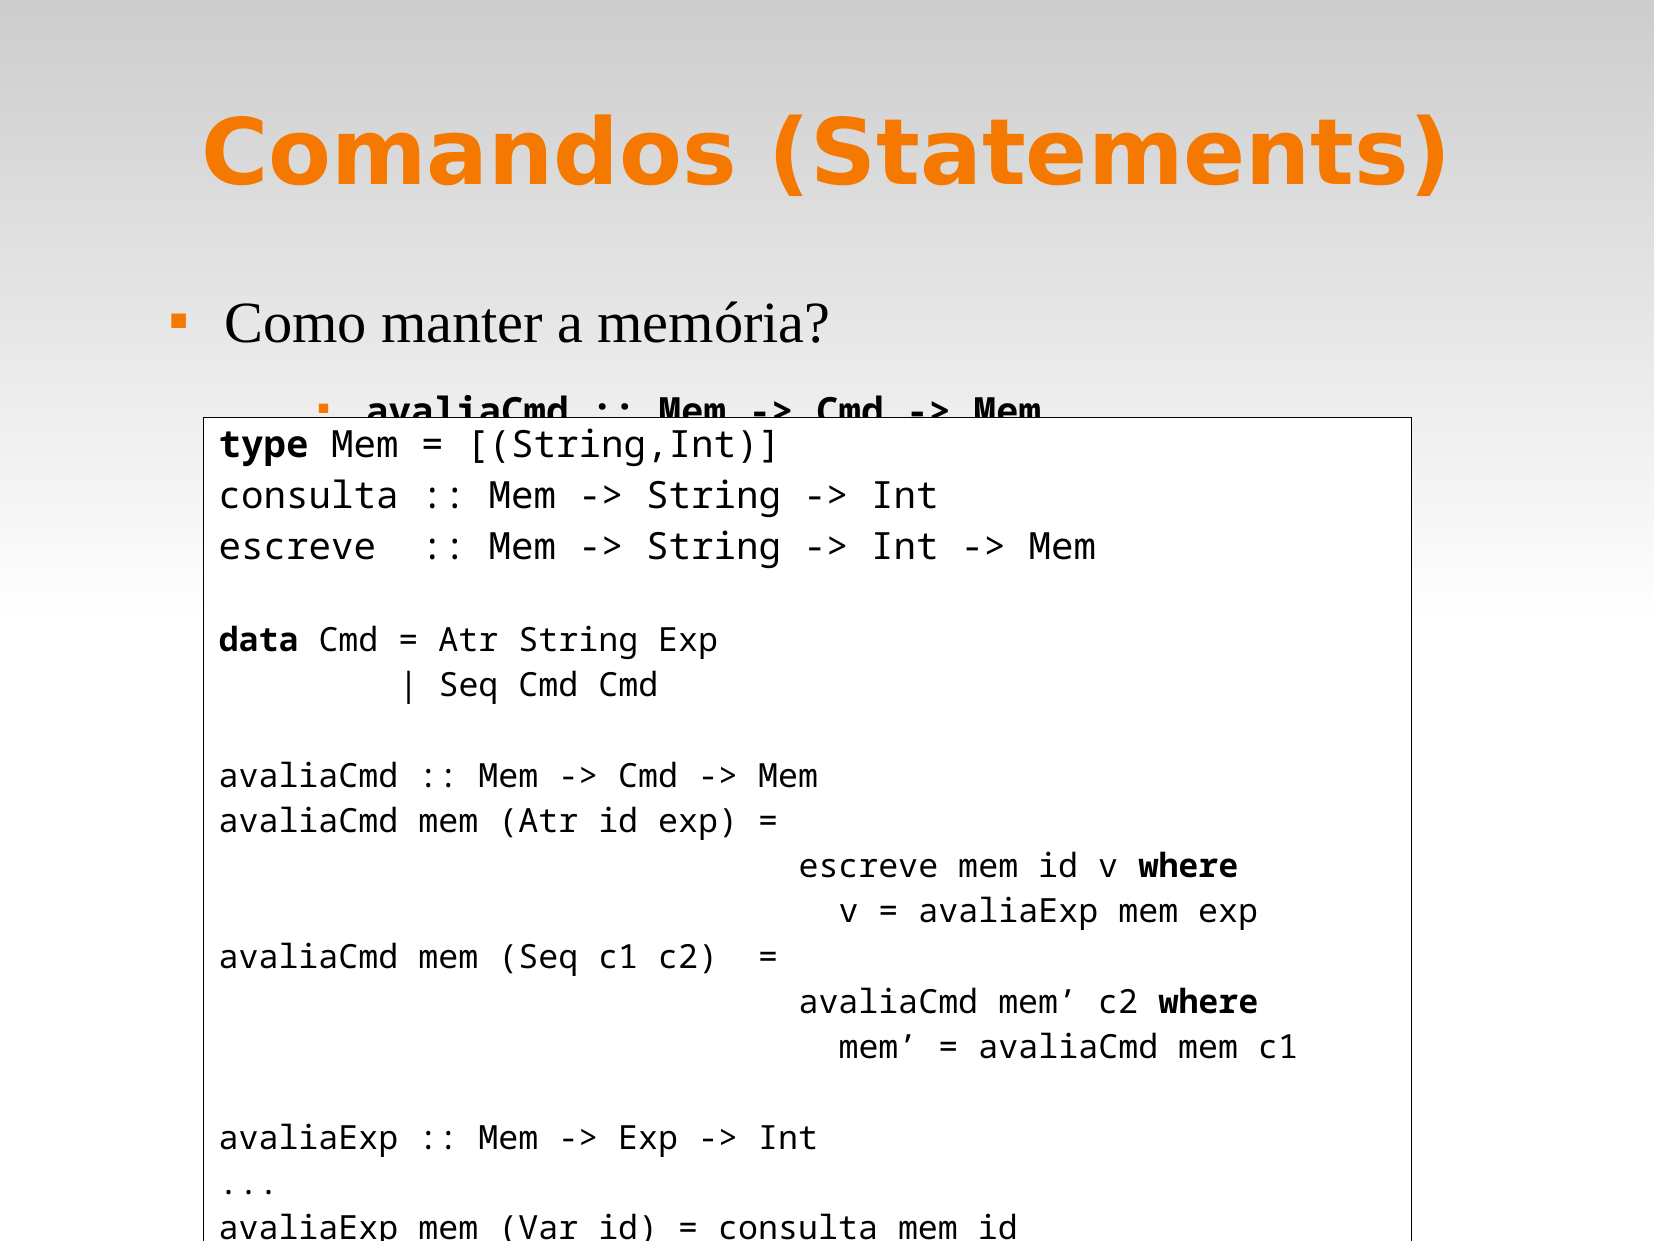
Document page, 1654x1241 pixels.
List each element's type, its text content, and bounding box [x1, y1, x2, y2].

title Comandos (Statements) [82, 49, 1571, 257]
text_box type Mem = [(String,Int)] consulta :: Mem -> String -> Int escreve :: Mem -> String -> Int -> Mem data Cmd = Atr String Exp | Seq Cmd Cmd avaliaCmd :: Mem -> Cmd -> Mem avaliaCmd mem (Atr id exp) = escreve mem id v where v = avaliaExp mem exp avaliaCmd mem (Seq c1 c2) = avaliaCmd mem’ c2 where mem’ = avaliaCmd mem c1 avaliaExp :: Mem -> Exp -> Int ... avaliaExp mem (Var id) = consulta mem id [203, 517, 1412, 1150]
list Como manter a memória? avaliaCmd :: Mem -> Cmd -> Mem [82, 290, 1571, 1109]
